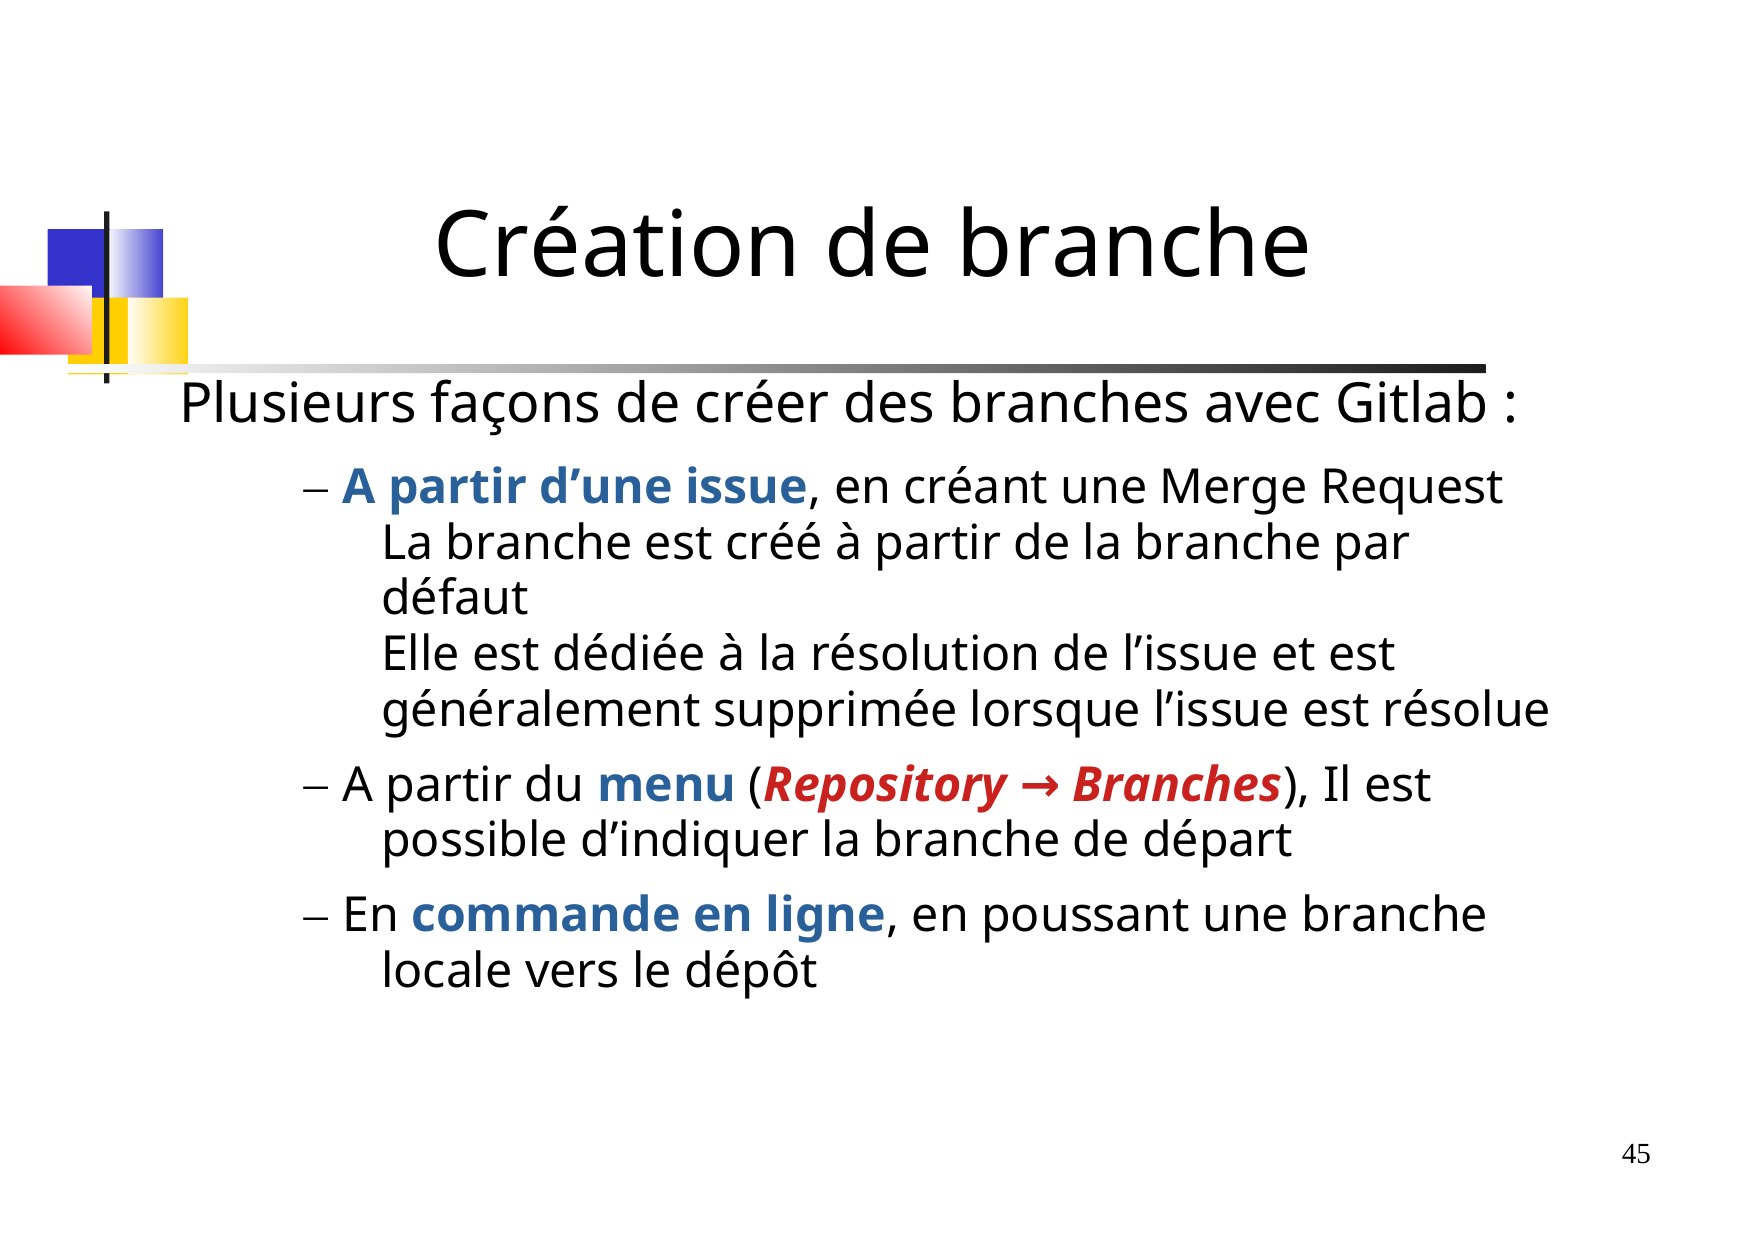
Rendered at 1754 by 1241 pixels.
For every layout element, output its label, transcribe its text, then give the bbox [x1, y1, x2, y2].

list Plusieurs façons de créer des branches avec Gitlab : A partir d’une issue, en créant une Merge Request La branche est créé à partir de la branche par défaut Elle est dédiée à la résolution de l’issue et est généralement supprimée lorsque l’issue est résolue A partir du menu (Repository → Branches), Il est possible d’indiquer la branche de départ En commande en ligne, en poussant une branche locale vers le dépôt [179, 371, 1567, 1091]
title Création de branche [179, 139, 1567, 351]
